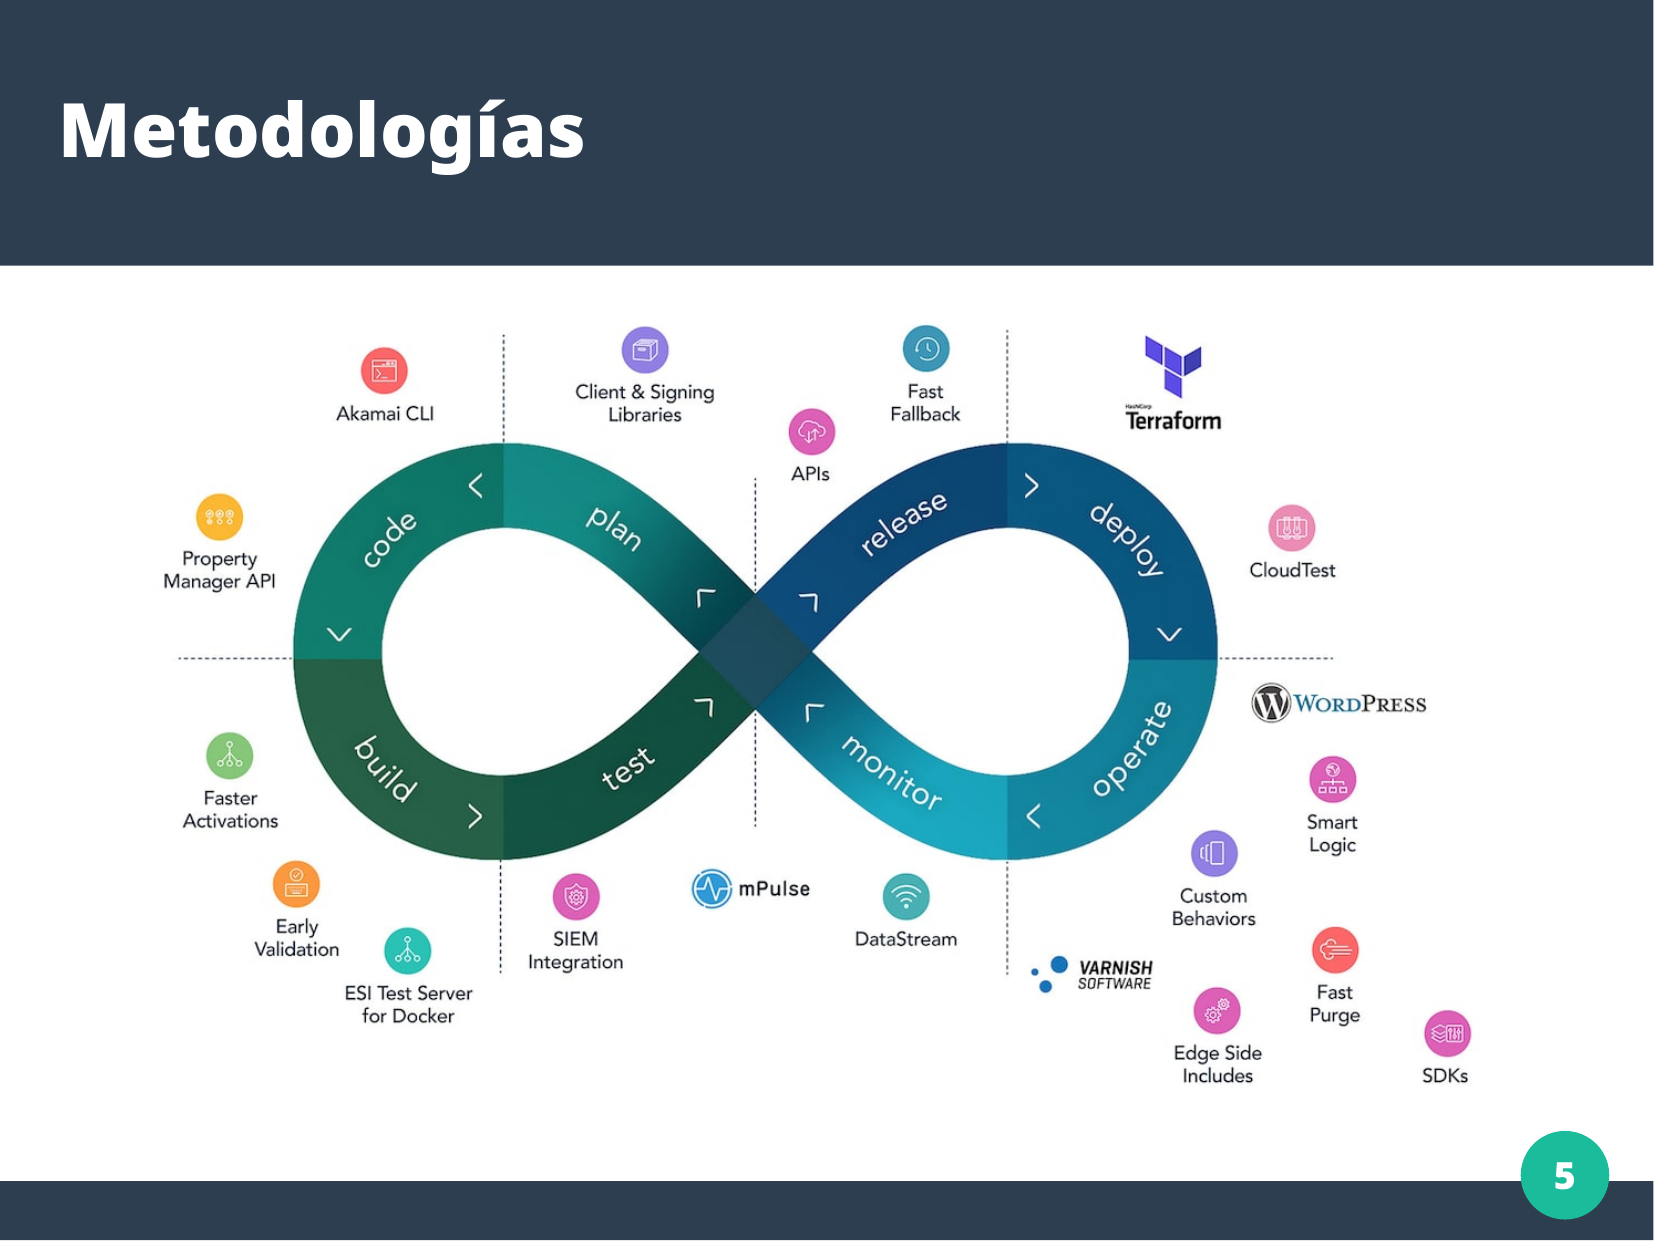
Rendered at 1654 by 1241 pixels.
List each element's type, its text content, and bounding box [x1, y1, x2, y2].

title Metodologías [59, 49, 1595, 207]
picture [59, 283, 1548, 1111]
